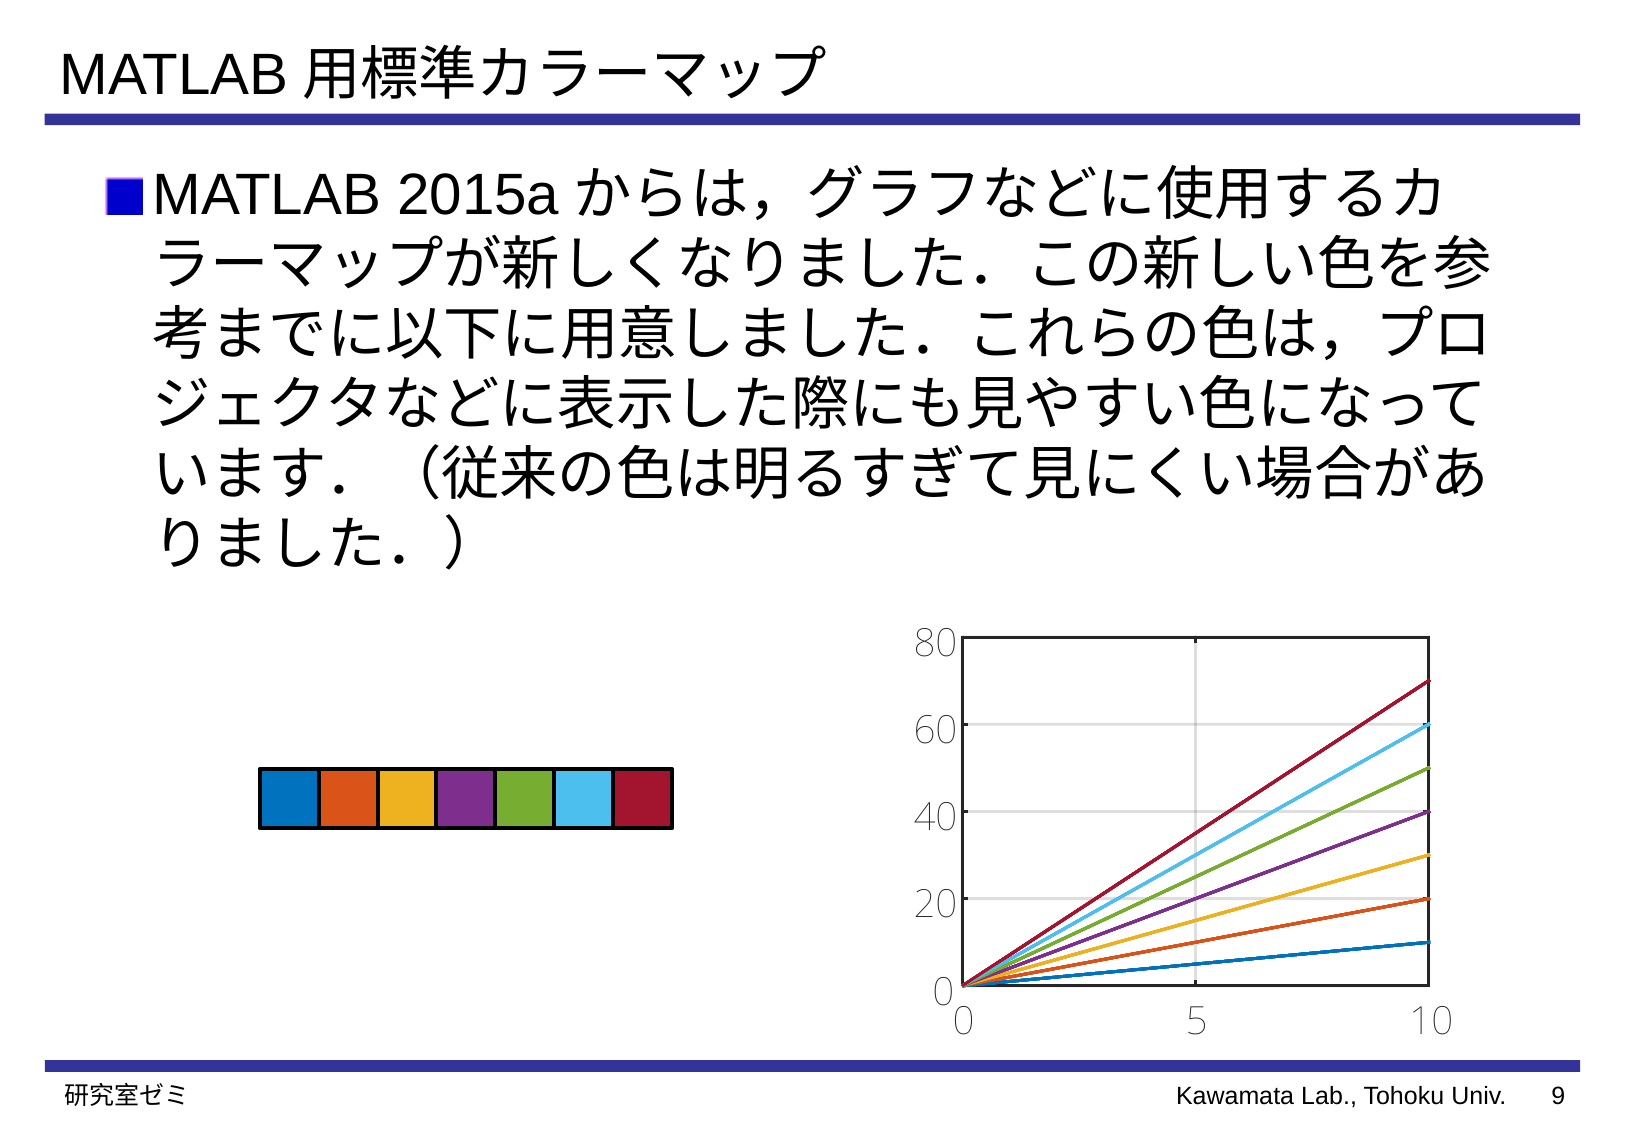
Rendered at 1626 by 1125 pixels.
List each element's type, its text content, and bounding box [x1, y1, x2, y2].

text_box [259, 769, 673, 829]
slide_number <number> [1506, 1071, 1581, 1118]
picture [884, 604, 1485, 1035]
list MATLAB 2015aからは，グラフなどに使用するカラーマップが新しくなりました．この新しい色を参考までに以下に用意しました．これらの色は，プロジェクタなどに表示した際にも見やすい色になっています．（従来の色は明るすぎて見にくい場合がありました．） [81, 148, 1544, 580]
footer 研究室ゼミ [49, 1071, 1160, 1118]
title MATLAB用標準カラーマップ [44, 28, 1566, 114]
